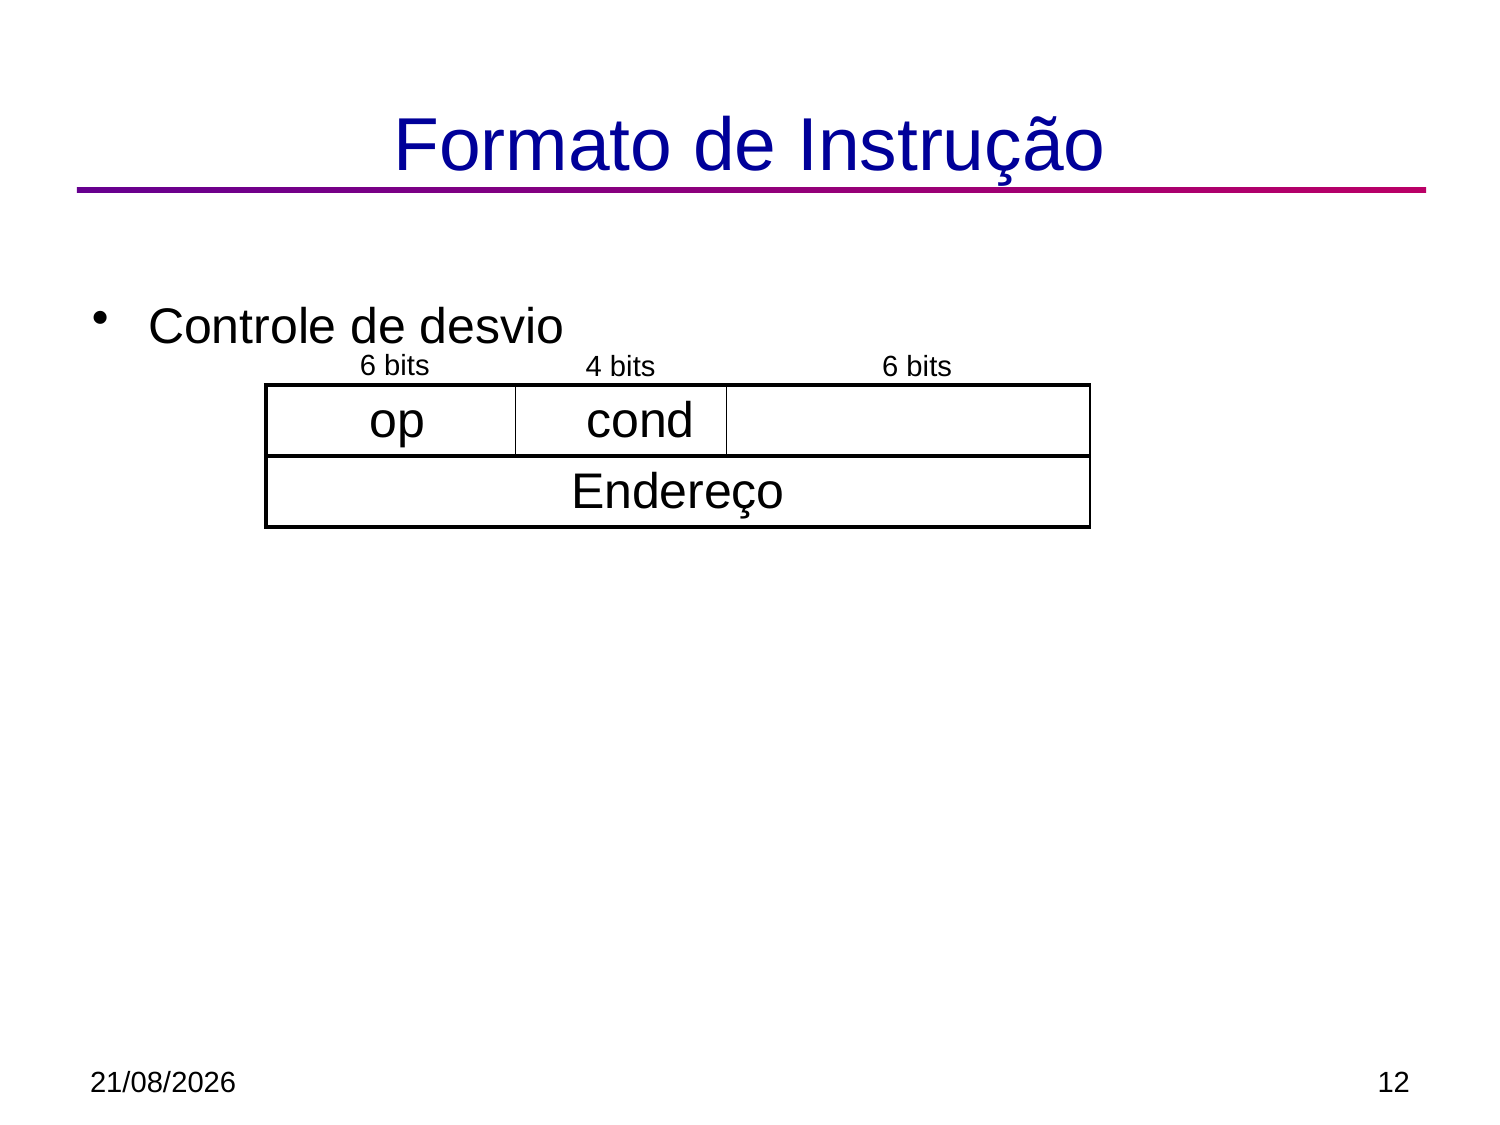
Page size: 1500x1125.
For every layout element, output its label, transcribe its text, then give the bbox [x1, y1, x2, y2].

table_header cond [516, 387, 726, 454]
table_cell Endereço [268, 458, 1089, 525]
table_header op [268, 387, 515, 454]
slide_number <number> [1074, 1055, 1425, 1125]
text_box 4 bits [570, 339, 712, 390]
slide_number 15/12/2023 [75, 1055, 425, 1125]
table_header [727, 387, 1089, 454]
title Formato de Instrução [76, 74, 1424, 193]
list Controle de desvio [76, 215, 1424, 1019]
text_box 6 bits [345, 338, 445, 389]
text_box 6 bits [867, 339, 968, 390]
